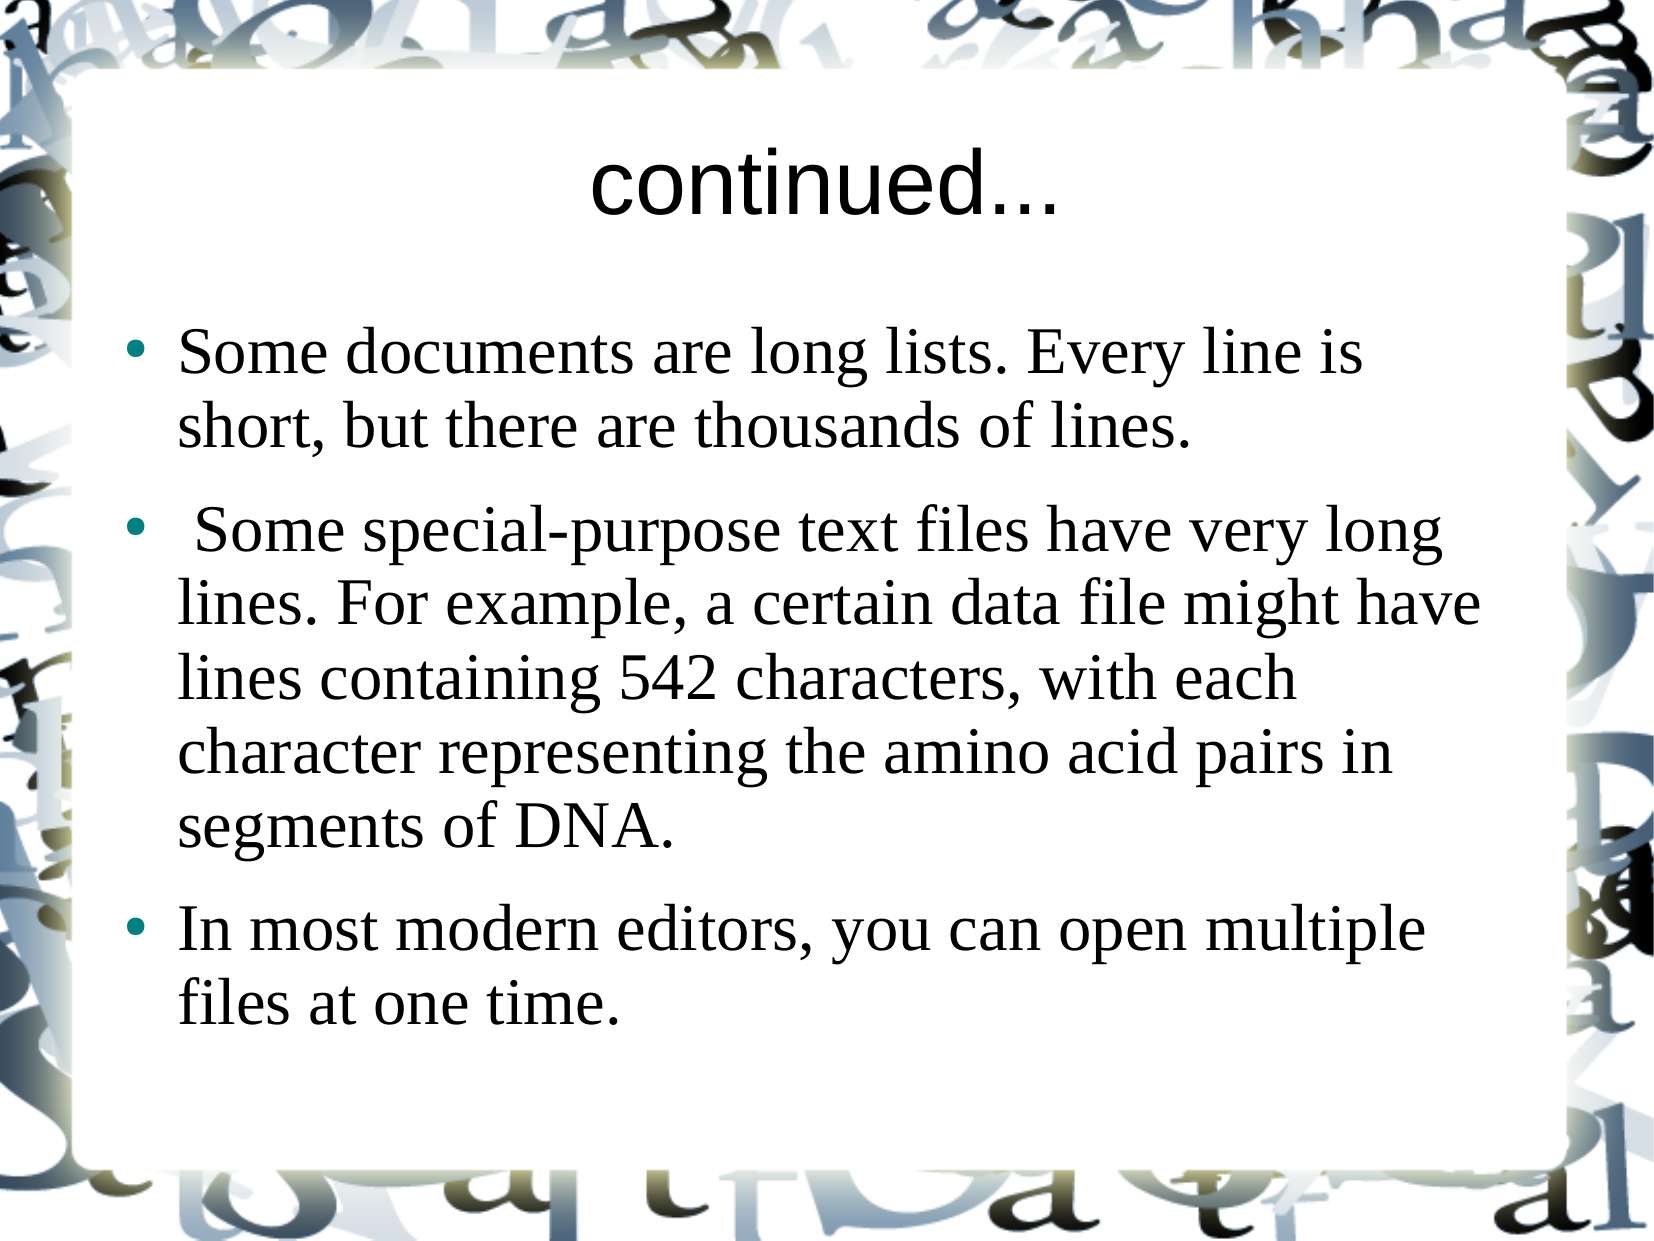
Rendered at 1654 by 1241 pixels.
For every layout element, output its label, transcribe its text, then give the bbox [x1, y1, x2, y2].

title continued... [82, 78, 1571, 287]
list Some documents are long lists. Every line is short, but there are thousands of lines. Some special-purpose text files have very long lines. For example, a certain data file might have lines containing 542 characters, with each character representing the amino acid pairs in segments of DNA. In most modern editors, you can open multiple files at one time. [106, 313, 1530, 1118]
picture [0, 0, 1654, 1241]
